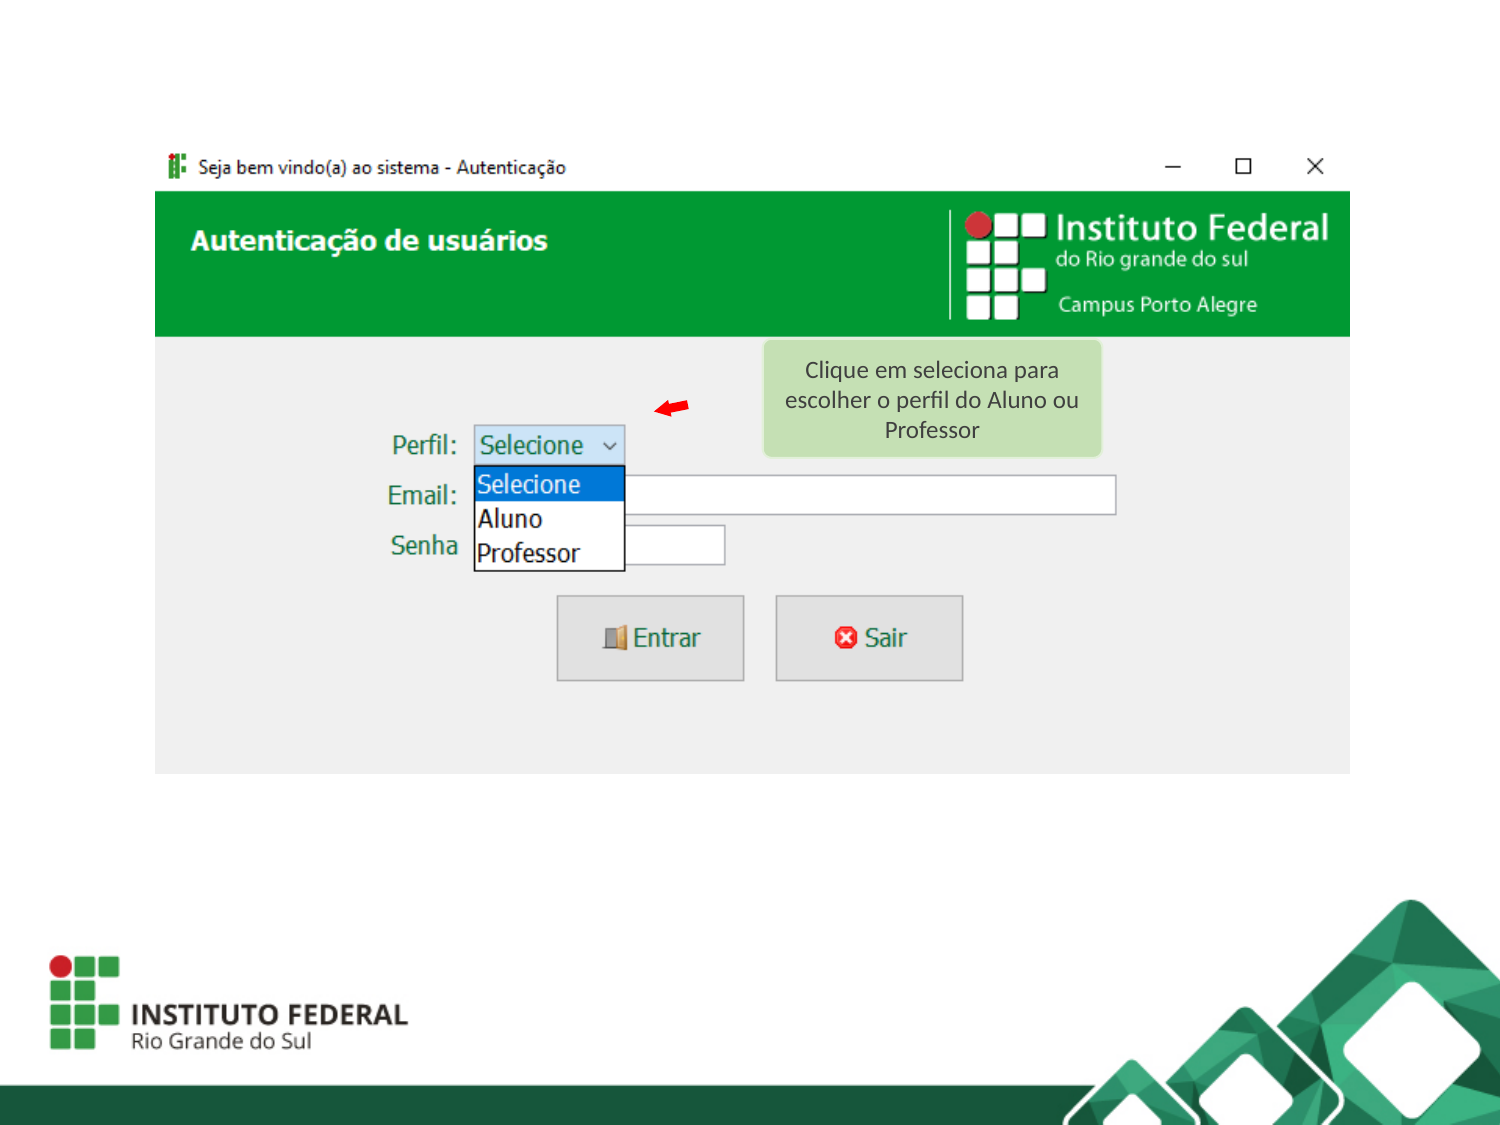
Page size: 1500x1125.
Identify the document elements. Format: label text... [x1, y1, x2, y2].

text_box Clique em seleciona para escolher o perfil do Aluno ou Professor [762, 338, 1103, 458]
text_box [656, 401, 688, 416]
picture [155, 146, 1350, 774]
